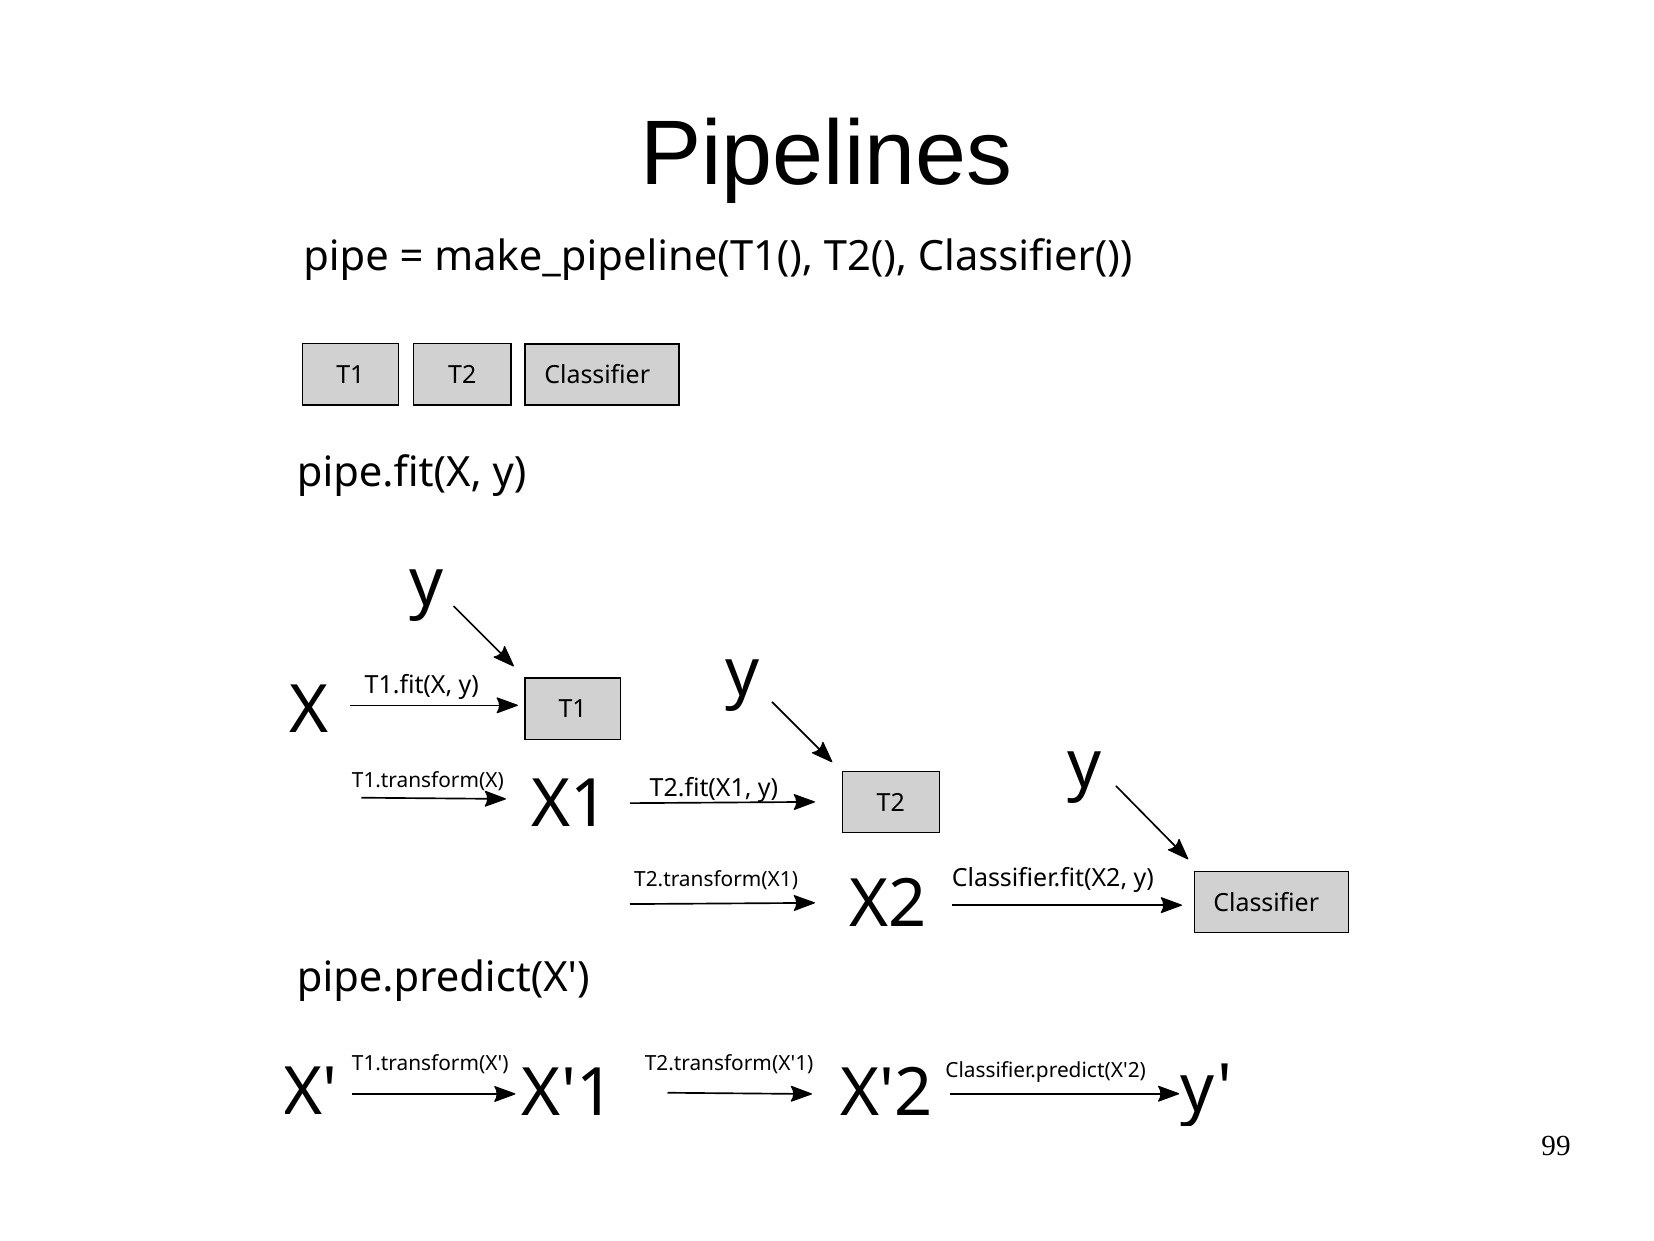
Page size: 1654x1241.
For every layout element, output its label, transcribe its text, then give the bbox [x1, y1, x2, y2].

title Pipelines [82, 49, 1571, 257]
picture [285, 238, 1349, 1126]
